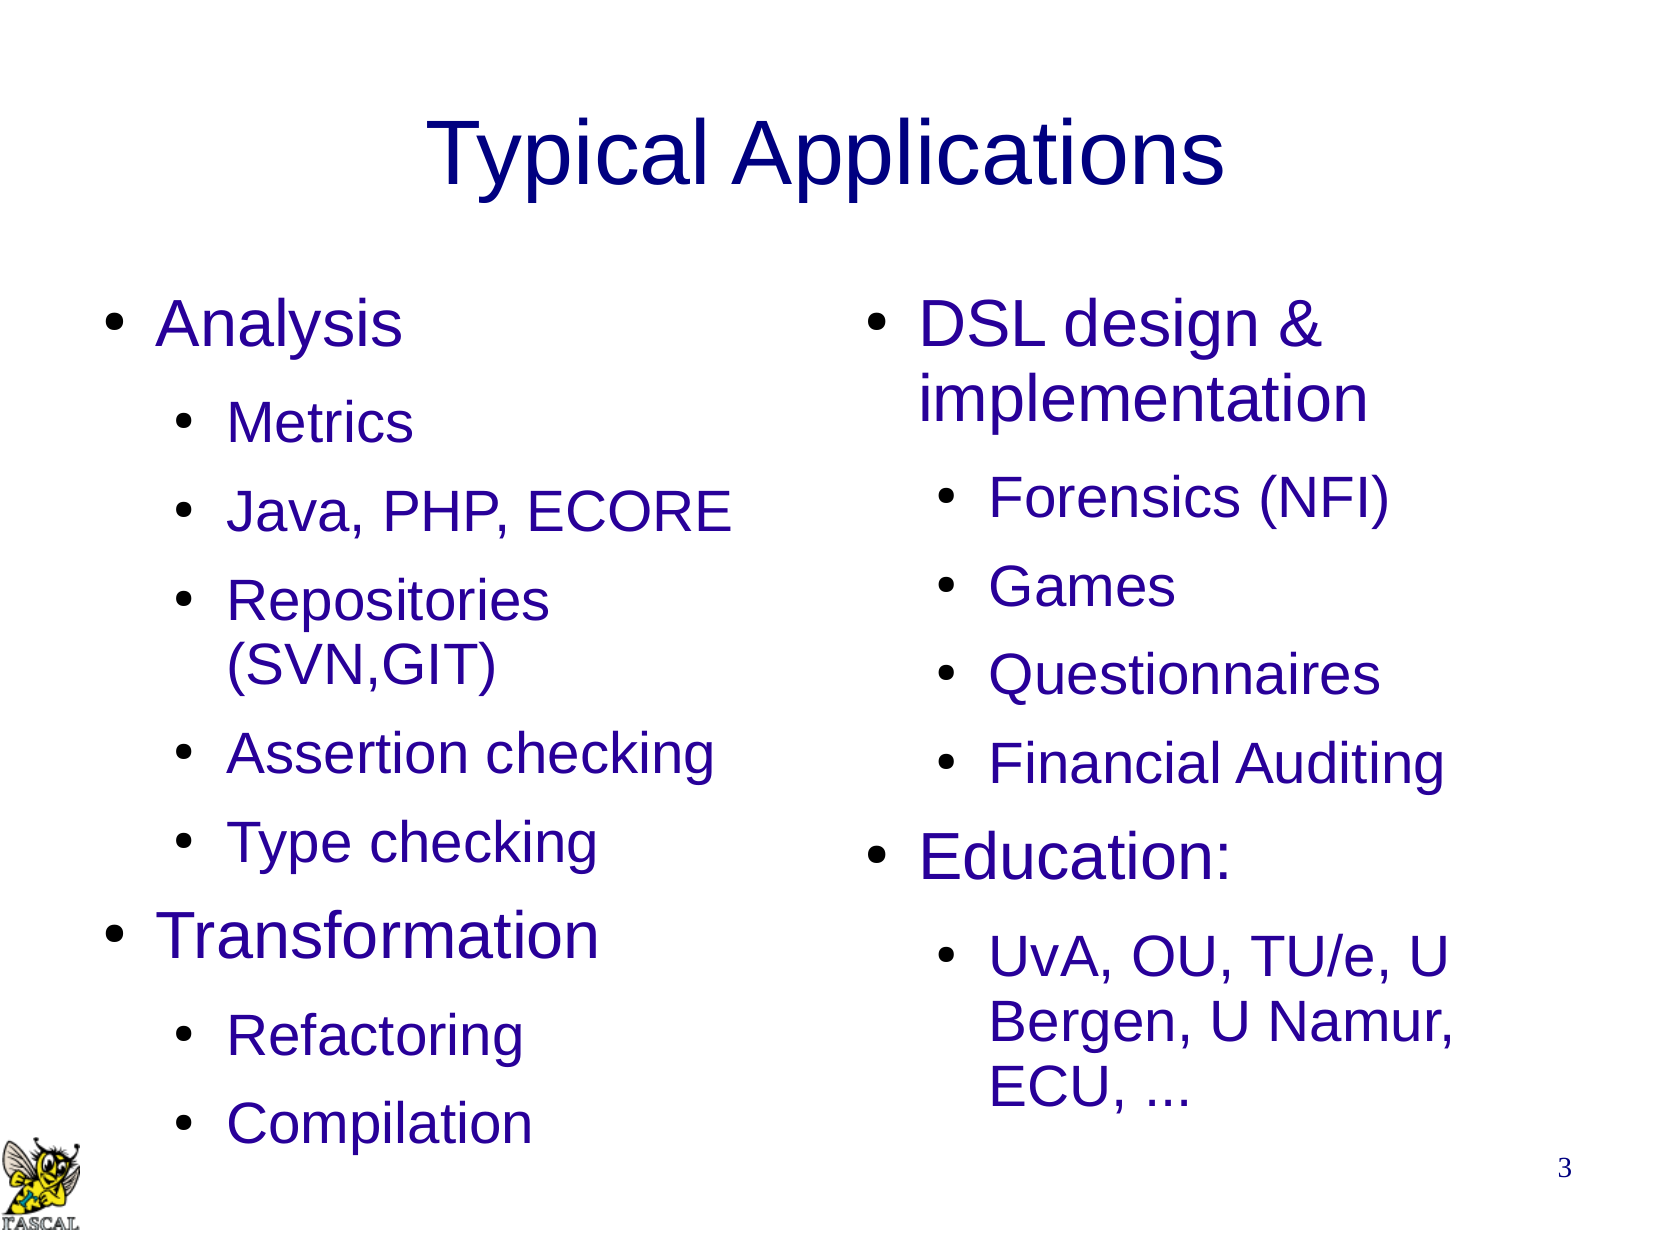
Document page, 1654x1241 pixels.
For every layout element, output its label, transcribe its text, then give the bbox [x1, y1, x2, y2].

picture [1, 1137, 80, 1230]
list DSL design & implementation Forensics (NFI) Games Questionnaires Financial Auditing Education: UvA, OU, TU/e, U Bergen, U Namur, ECU, ... [847, 285, 1574, 1209]
title Typical Applications [82, 49, 1571, 257]
list Analysis Metrics Java, PHP, ECORE Repositories (SVN,GIT) Assertion checking Type checking Transformation Refactoring Compilation [84, 285, 811, 1241]
